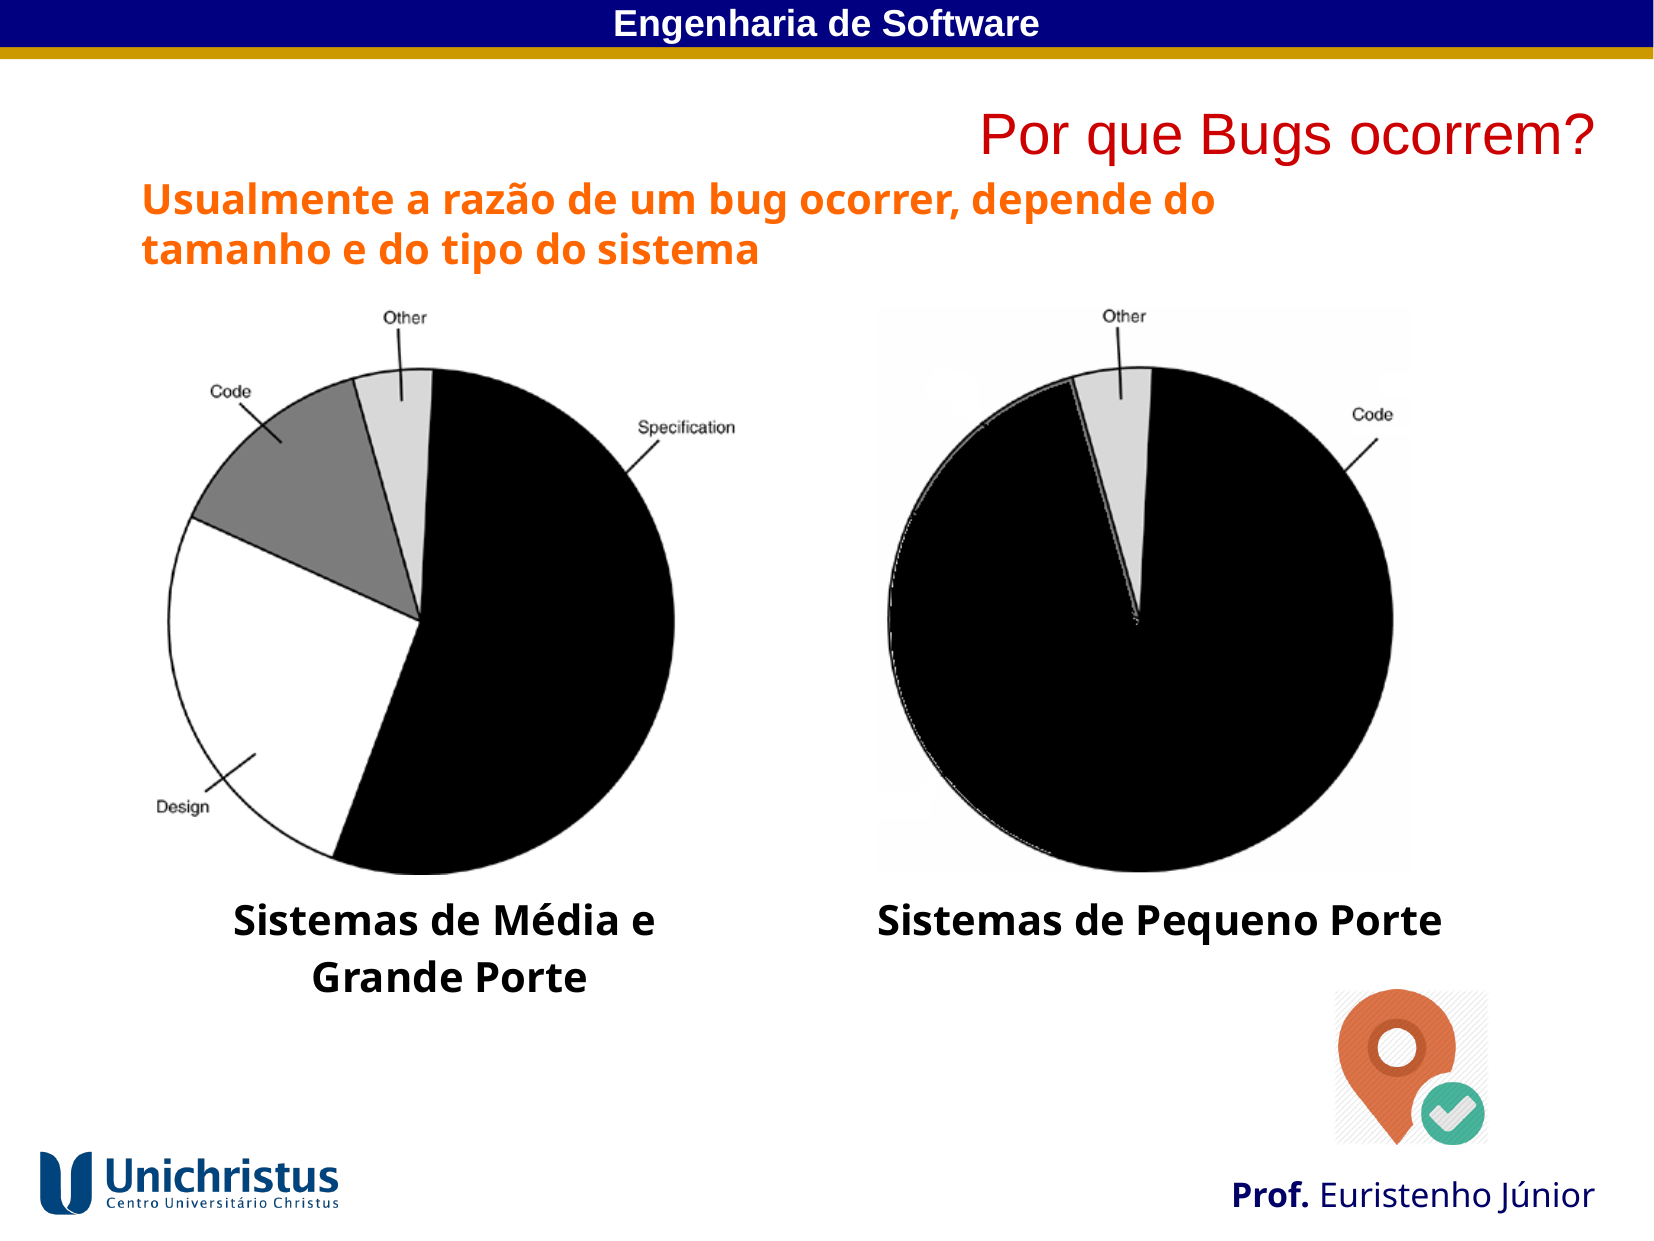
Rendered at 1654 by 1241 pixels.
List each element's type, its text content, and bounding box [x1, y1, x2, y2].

text_box Por que Bugs ocorrem? [964, 94, 1654, 201]
text_box Sistemas de Média e Grande Porte [73, 885, 771, 1009]
picture [1333, 989, 1489, 1145]
text_box Sistemas de Pequeno Porte [805, 885, 1503, 951]
text_box Usualmente a razão de um bug ocorrer, depende do tamanho e do tipo do sistema [70, 165, 1421, 281]
picture [35, 1148, 343, 1217]
text_box Prof. Euristenho Júnior [1216, 1163, 1654, 1224]
picture [876, 307, 1411, 884]
picture [156, 307, 736, 875]
text_box Engenharia de Software [0, 0, 1654, 48]
text_box [0, 48, 1654, 60]
